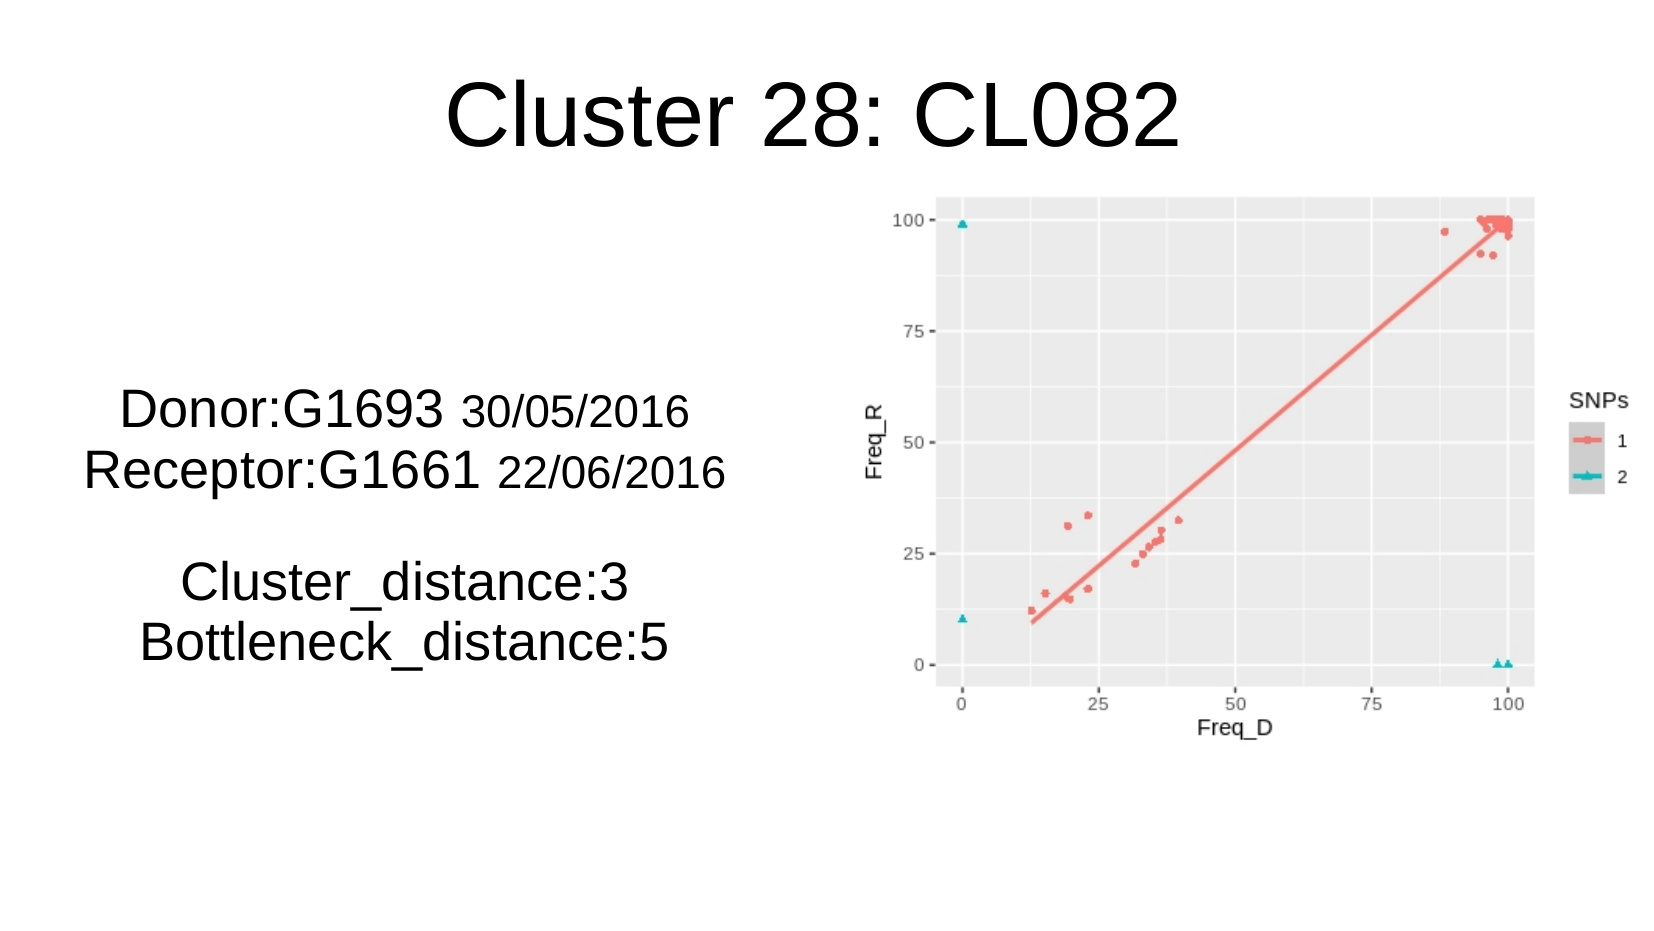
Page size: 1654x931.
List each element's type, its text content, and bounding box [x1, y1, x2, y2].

picture [855, 186, 1652, 751]
text_box Donor:G1693 30/05/2016 Receptor:G1661 22/06/2016 Cluster_distance:3 Bottleneck_distance:5 [30, 255, 781, 796]
title Cluster 28: CL082 [82, 37, 1571, 193]
